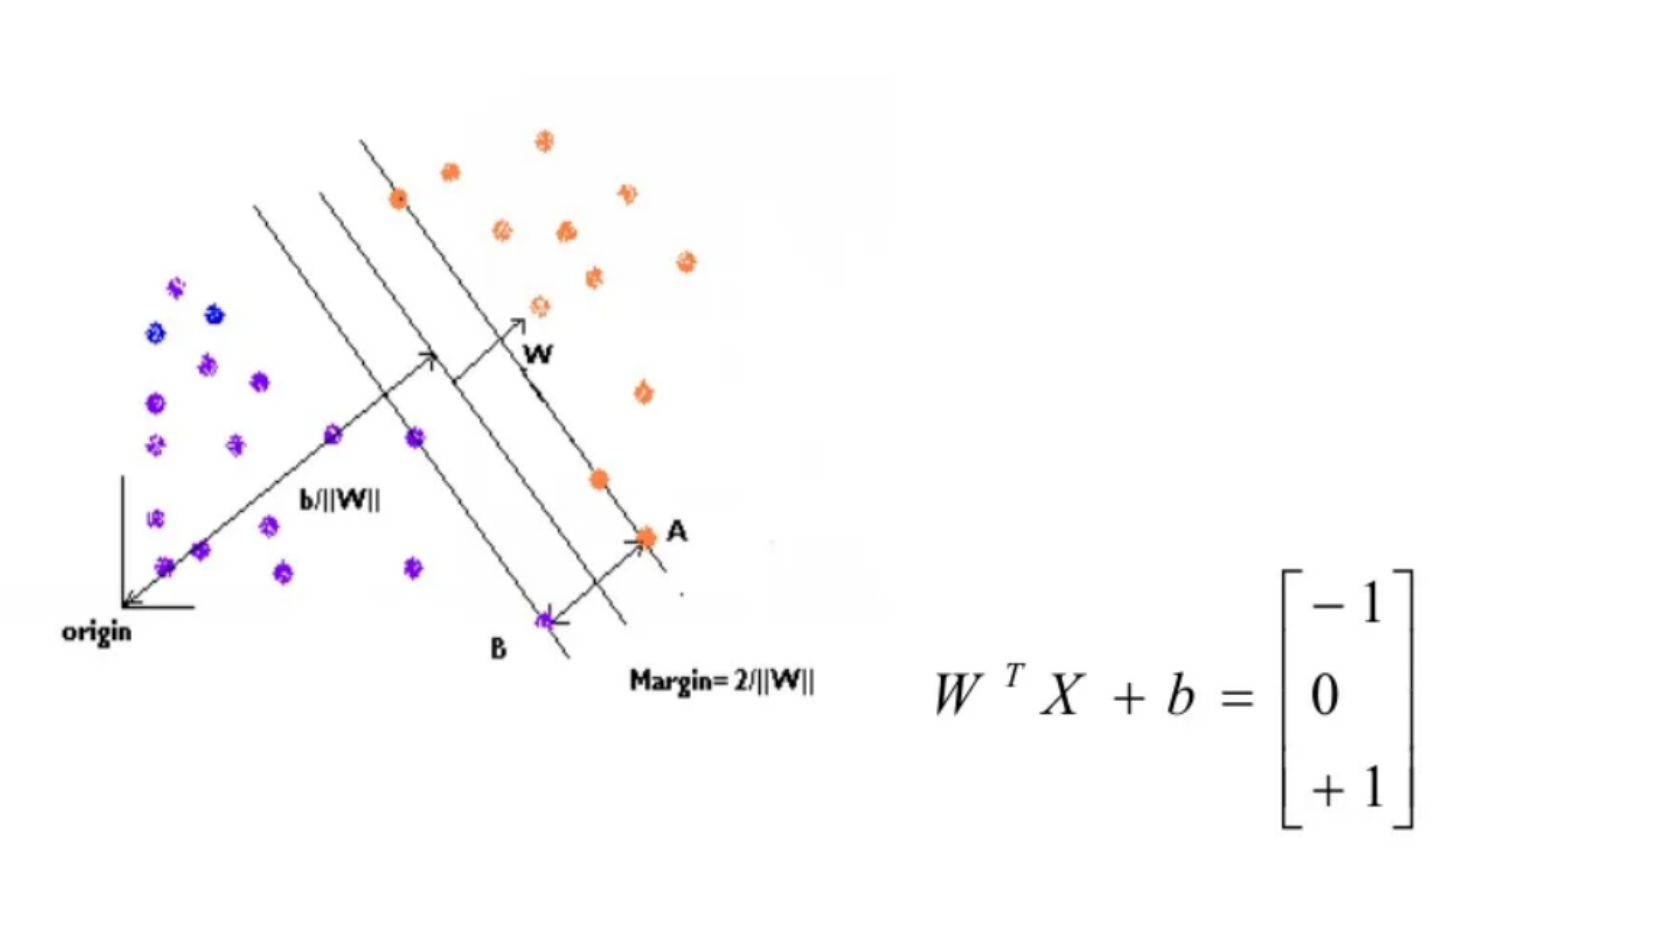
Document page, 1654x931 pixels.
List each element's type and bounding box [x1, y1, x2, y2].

picture [0, 74, 1482, 879]
